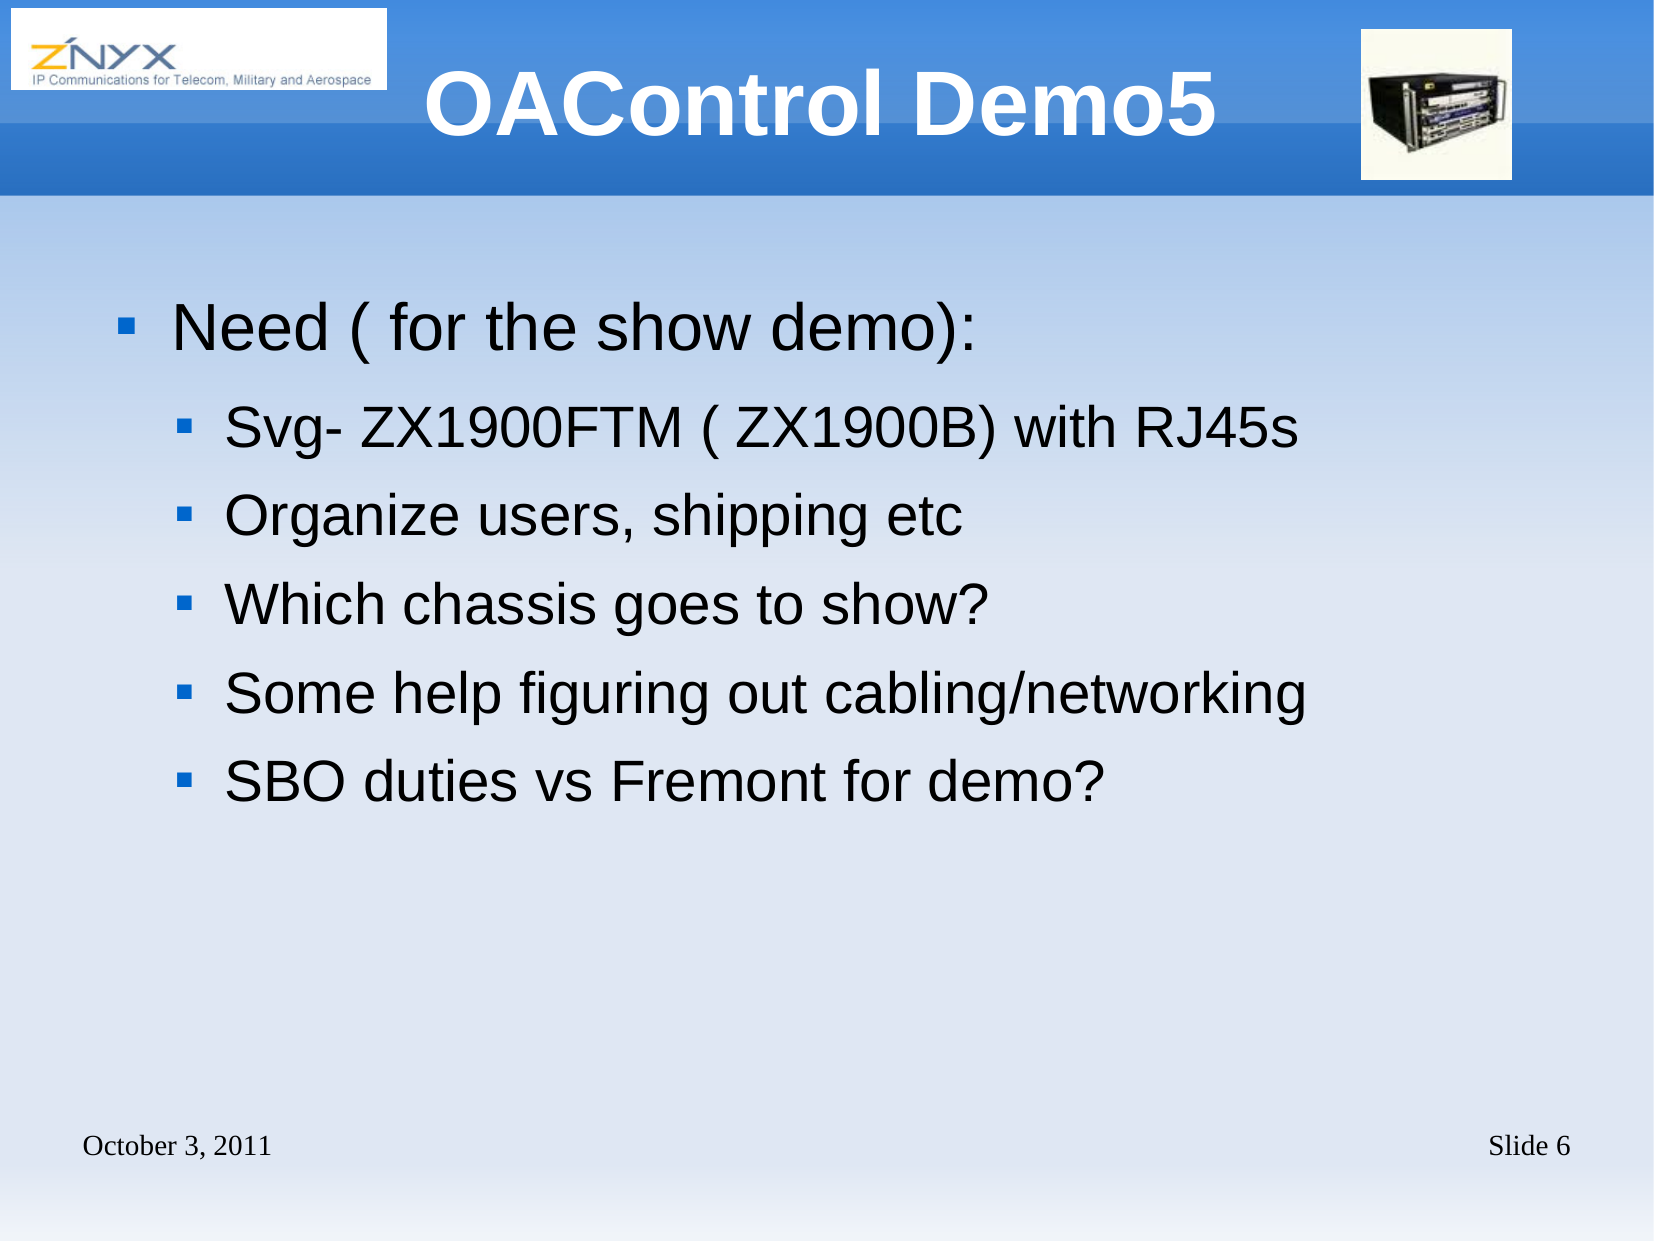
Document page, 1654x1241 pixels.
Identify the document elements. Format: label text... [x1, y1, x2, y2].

list Need ( for the show demo): Svg- ZX1900FTM ( ZX1900B) with RJ45s Organize users, shipping etc Which chassis goes to show? Some help figuring out cabling/networking SBO duties vs Fremont for demo? [82, 290, 1571, 1109]
picture [0, 0, 1654, 1241]
title OAControl Demo5 [76, 0, 1565, 208]
